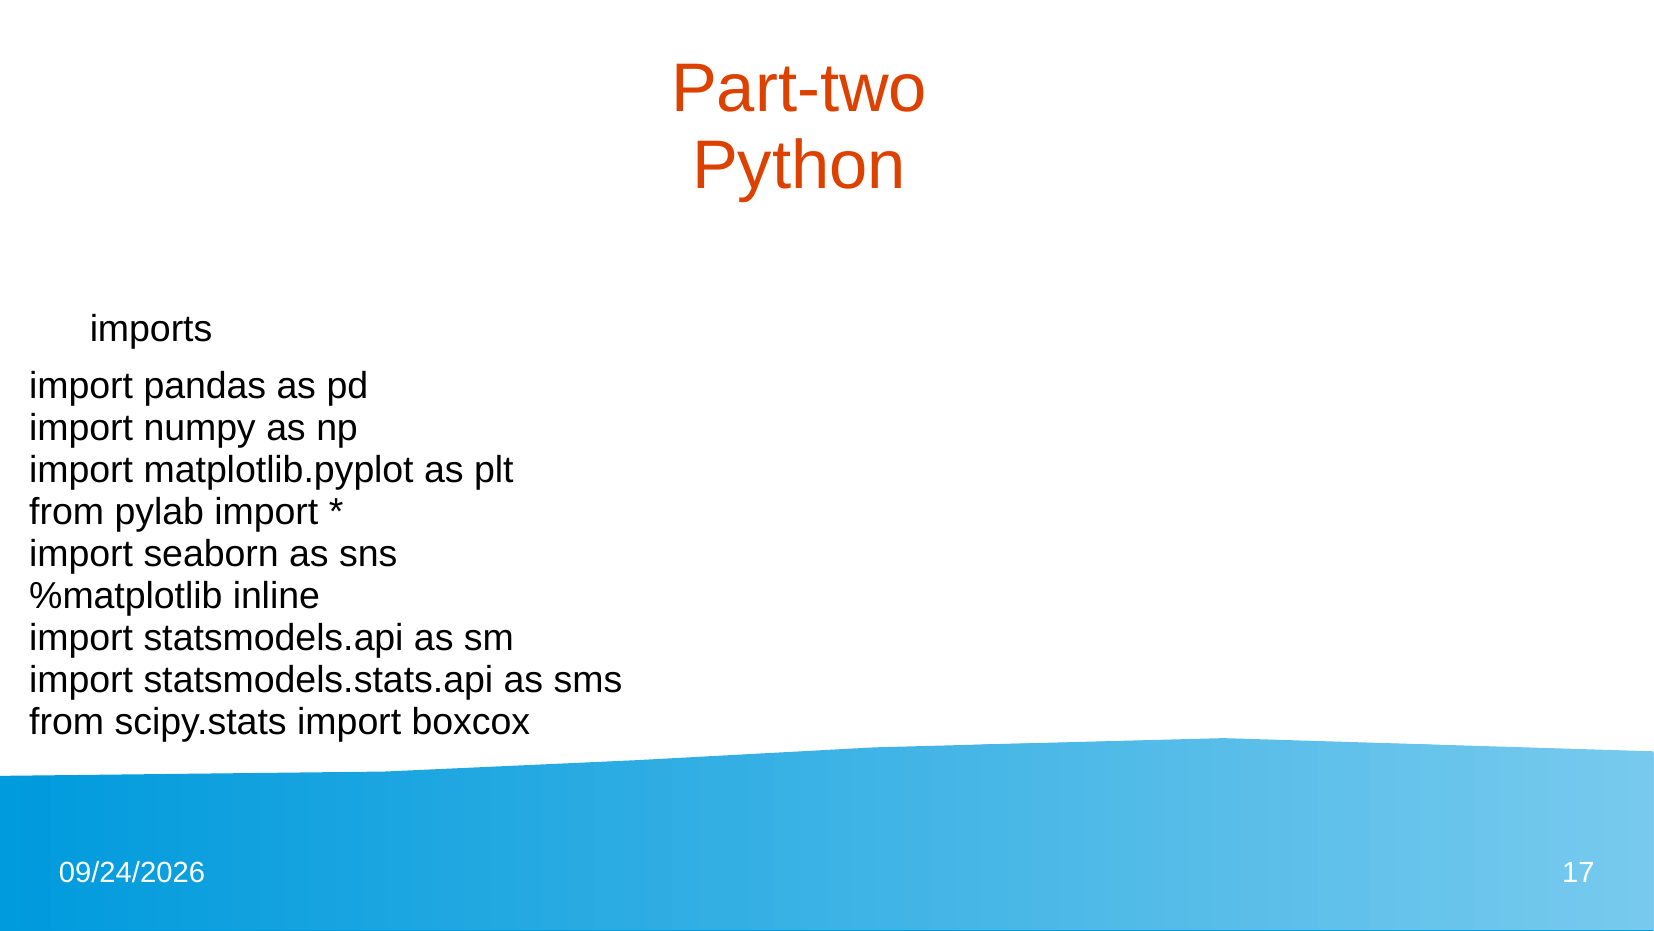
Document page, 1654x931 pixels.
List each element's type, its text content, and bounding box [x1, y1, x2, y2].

title Part-two Python [61, 37, 1538, 215]
text_box import pandas as pd import numpy as np import matplotlib.pyplot as plt from pylab import * import seaborn as sns %matplotlib inline import statsmodels.api as sm import statsmodels.stats.api as sms from scipy.stats import boxcox [14, 357, 638, 751]
text_box imports [75, 300, 228, 357]
